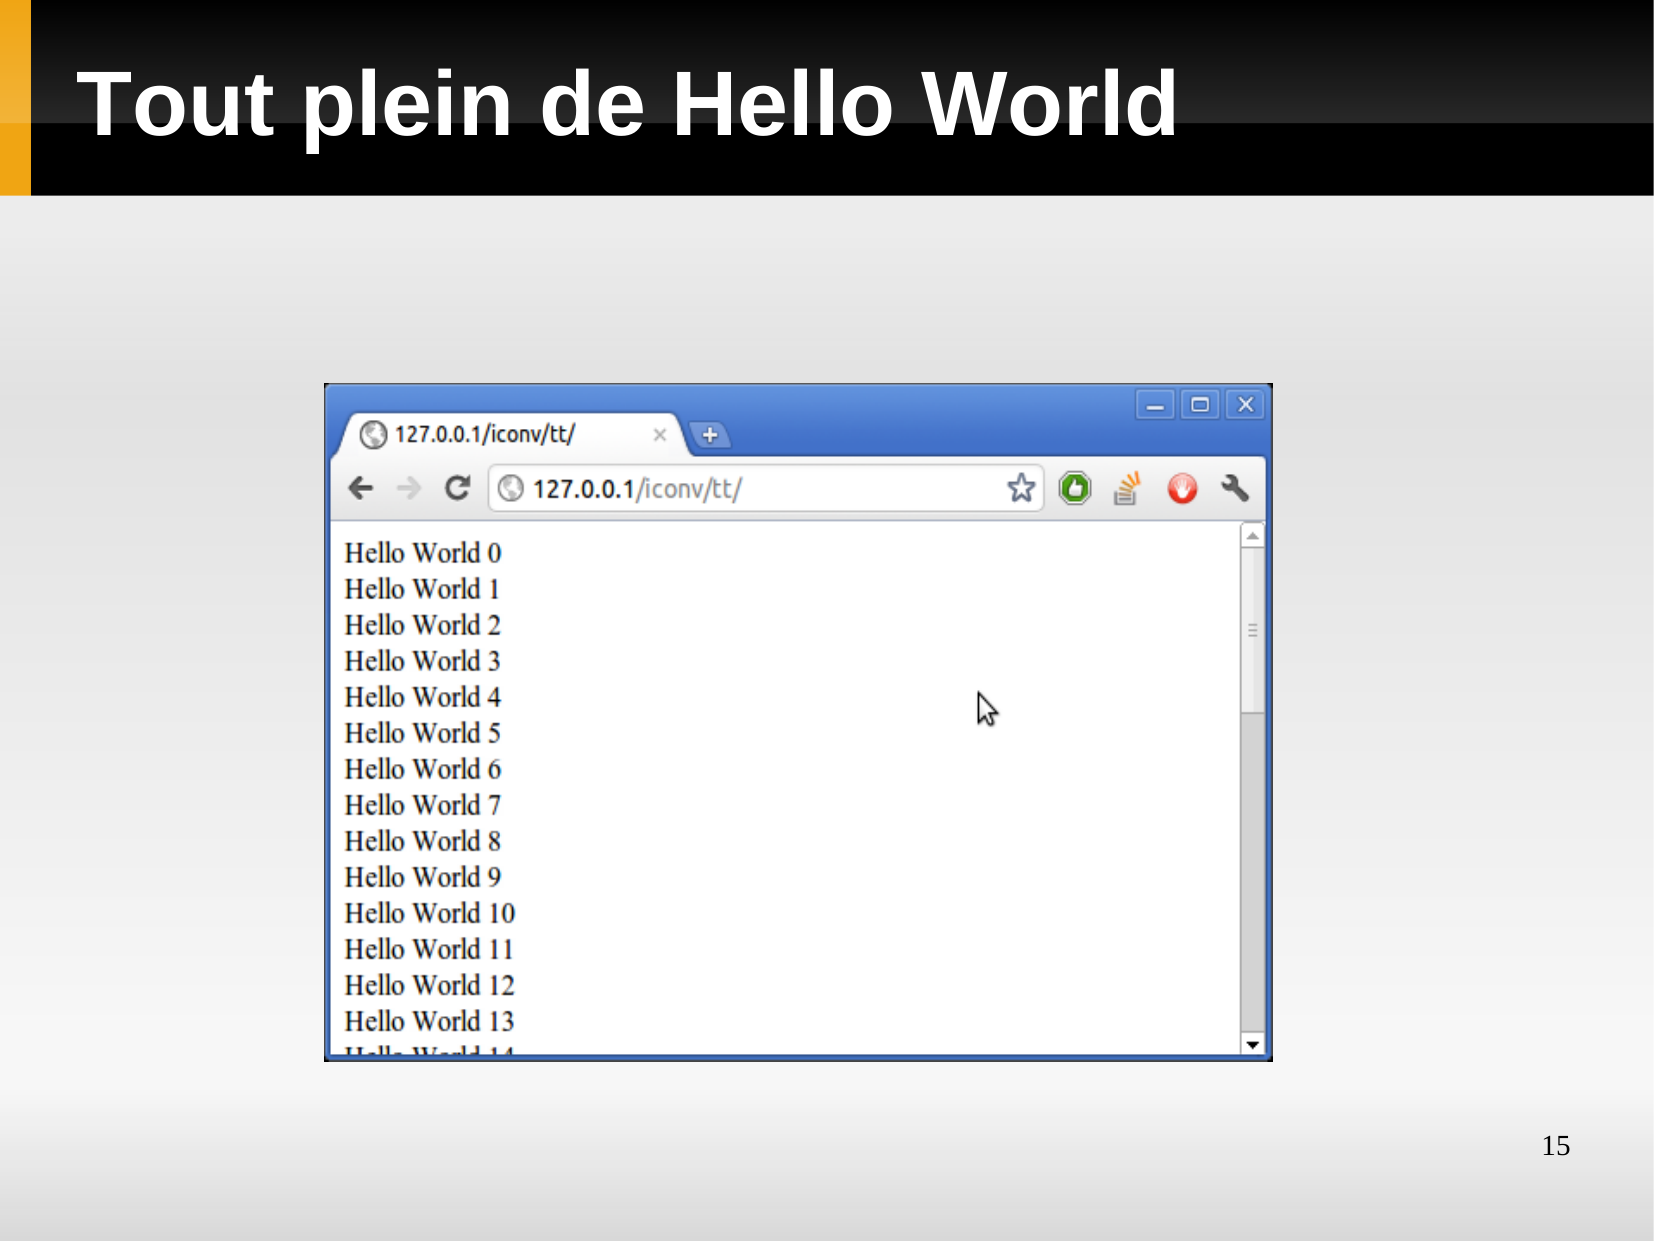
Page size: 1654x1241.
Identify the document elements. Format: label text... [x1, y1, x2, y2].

picture [0, 0, 1654, 1241]
title Tout plein de Hello World [76, 7, 1565, 200]
